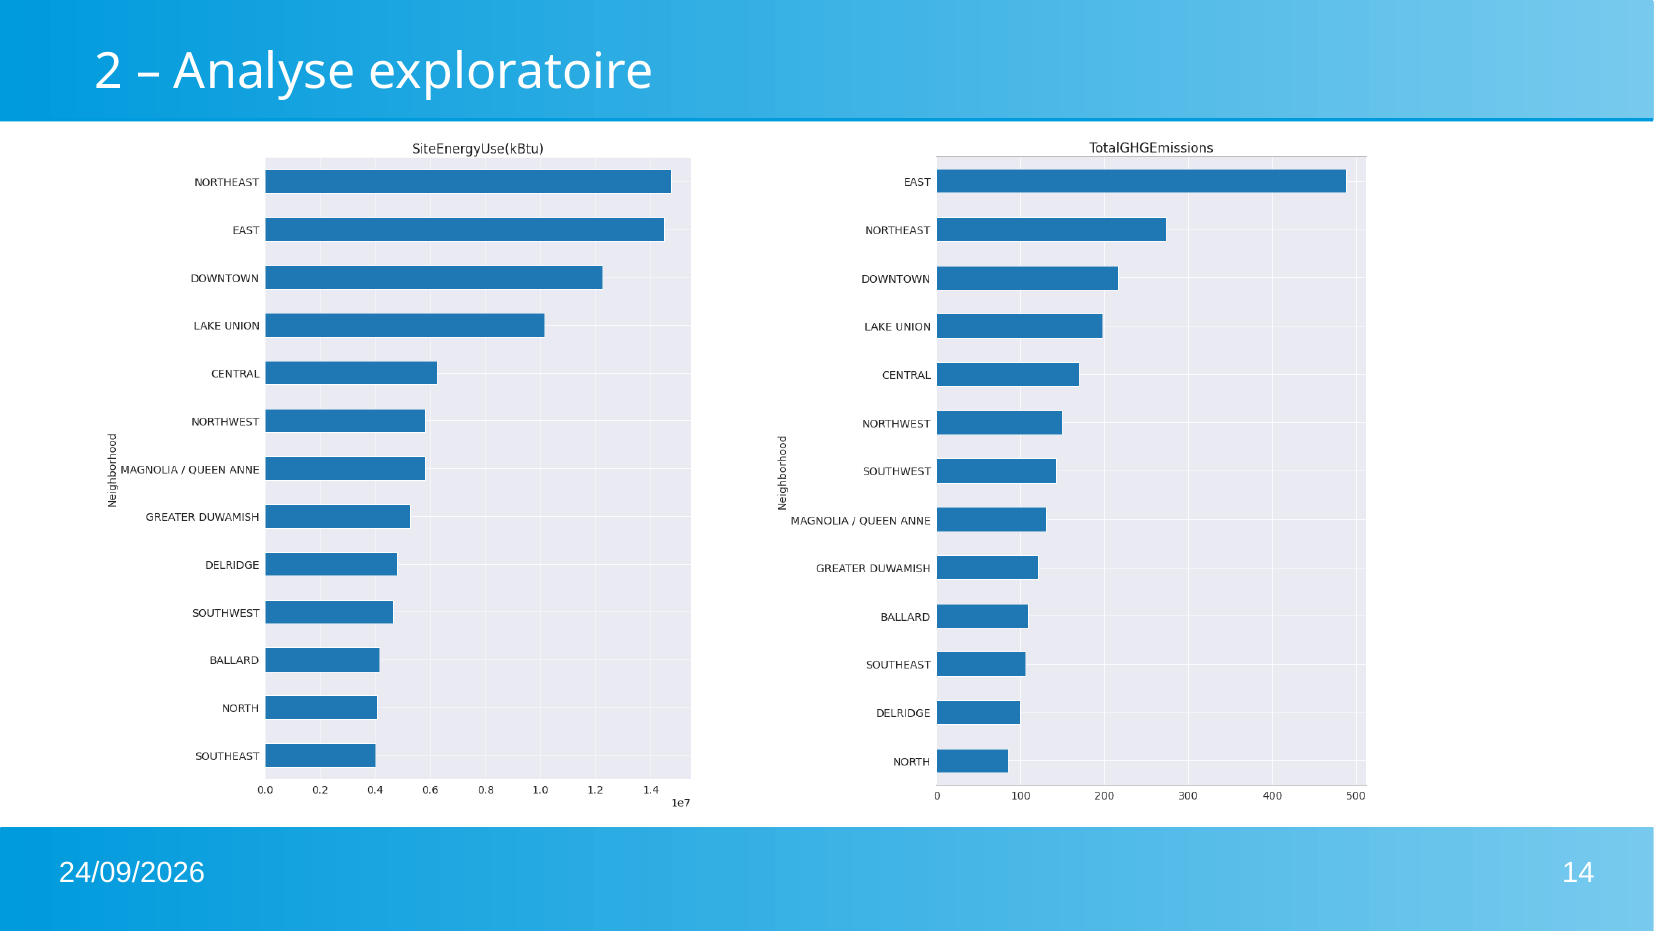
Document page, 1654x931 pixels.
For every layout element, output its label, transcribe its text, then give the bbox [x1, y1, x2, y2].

picture [101, 137, 696, 814]
picture [771, 136, 1371, 806]
title 2 – Analyse exploratoire [59, 29, 1595, 108]
